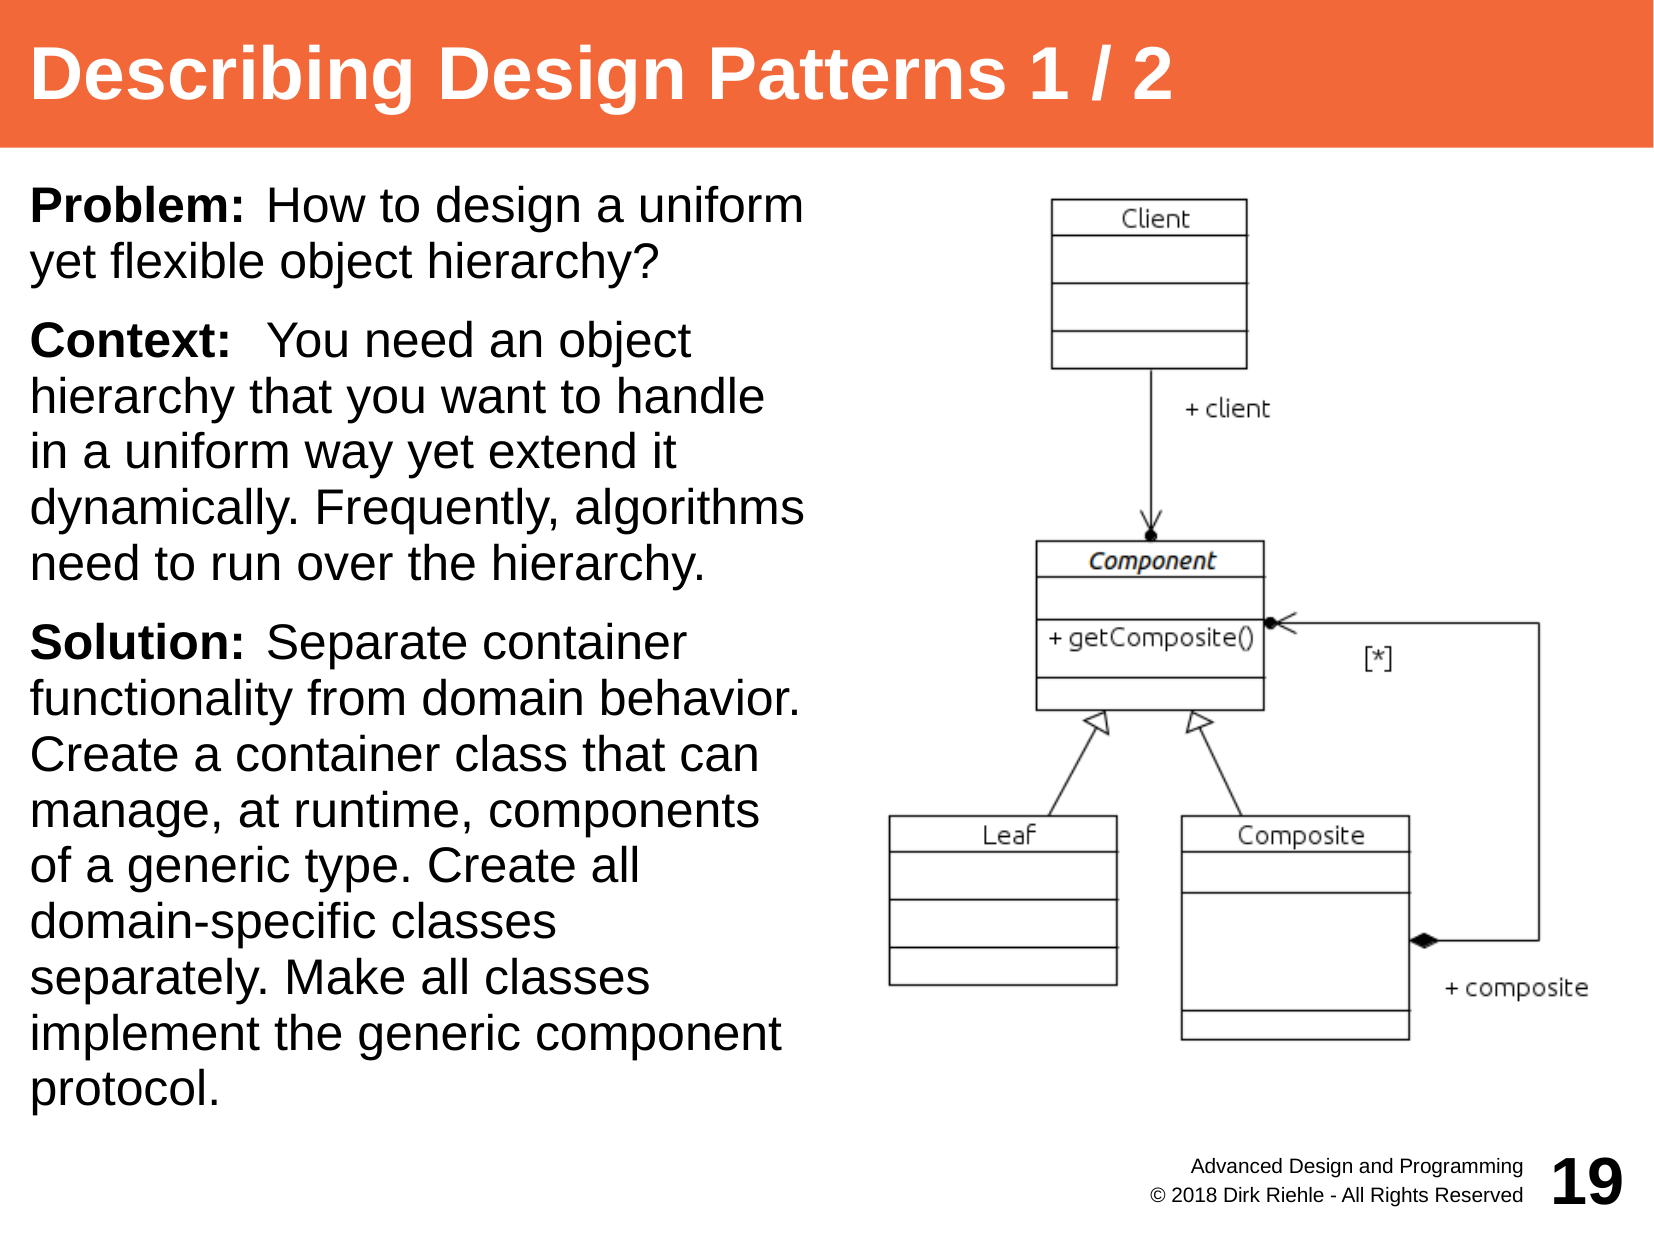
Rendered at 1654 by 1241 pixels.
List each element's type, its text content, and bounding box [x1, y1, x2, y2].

picture [872, 182, 1654, 1058]
list Problem: How to design a uniform yet flexible object hierarchy? Context: You need an object hierarchy that you want to handle in a uniform way yet extend it dynamically. Frequently, algorithms need to run over the hierarchy. Solution: Separate container functionality from domain behavior. Create a container class that can manage, at runtime, components of a generic type. Create all domain-specific classes separately. Make all classes implement the generic component protocol. [29, 177, 808, 1211]
title Describing Design Patterns 1 / 2 [0, 0, 1654, 148]
